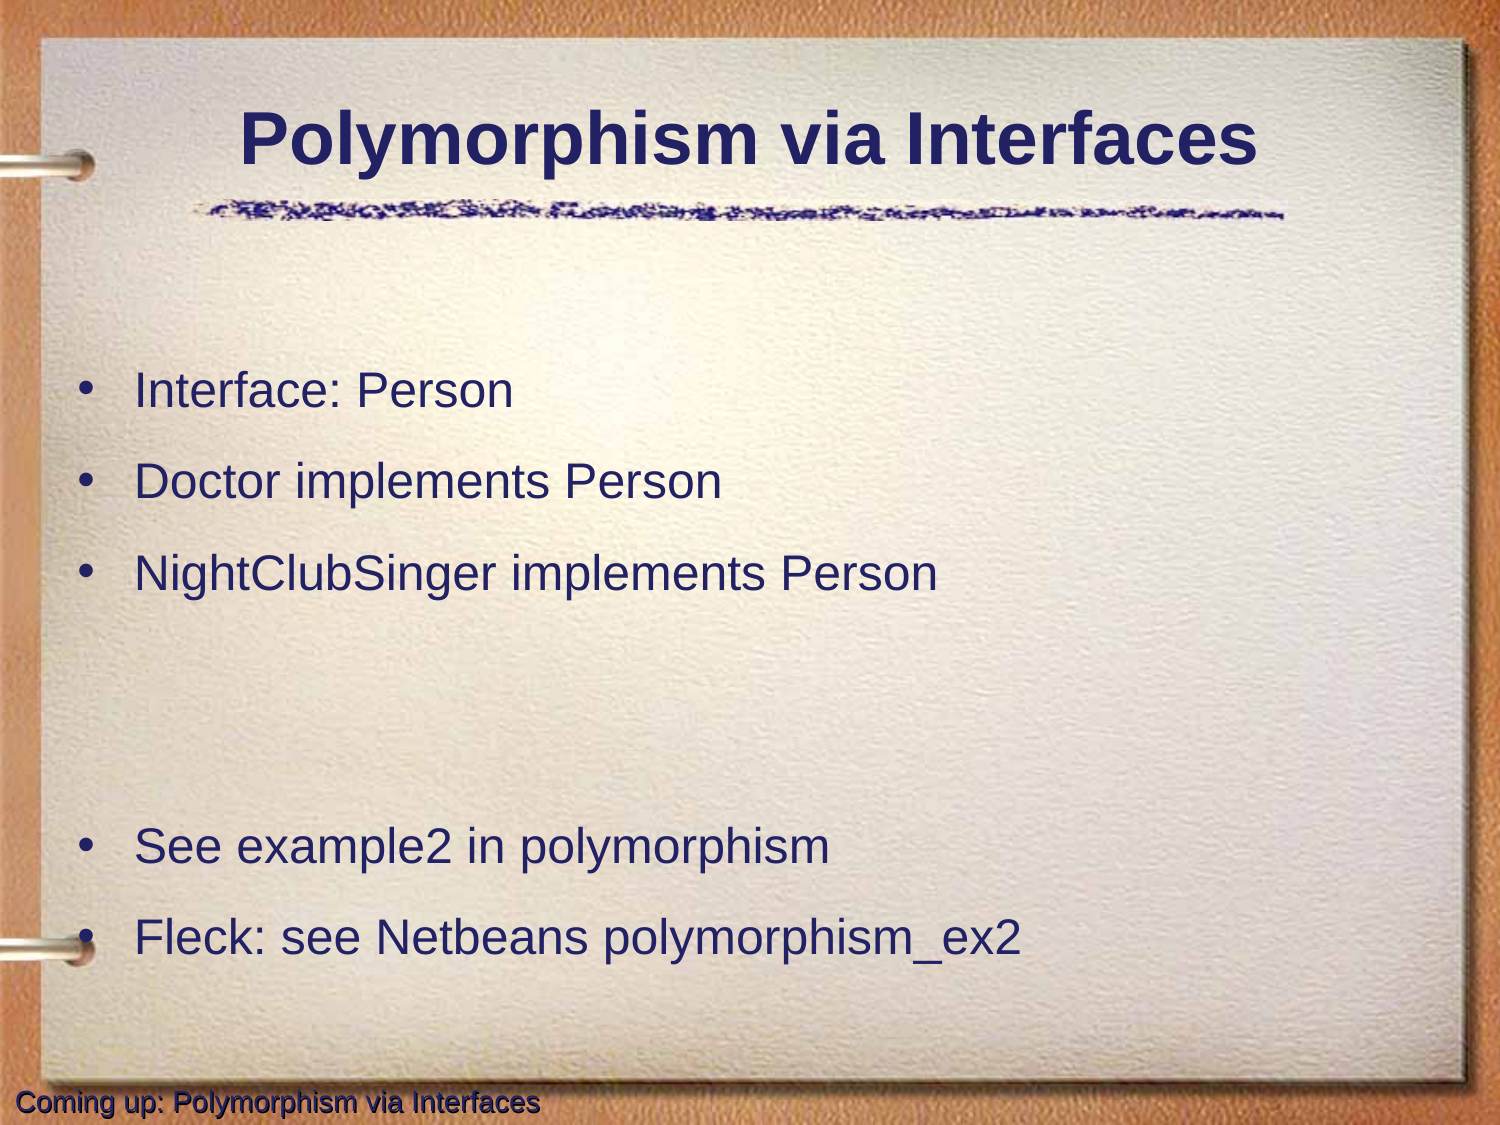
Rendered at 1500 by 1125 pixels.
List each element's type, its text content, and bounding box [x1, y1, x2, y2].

picture [0, 0, 1500, 1125]
title Polymorphism via Interfaces [112, 74, 1388, 188]
text_box Coming up: Polymorphism via Interfaces [0, 1074, 738, 1125]
list Interface: Person Doctor implements Person NightClubSinger implements Person See example2 in polymorphism Fleck: see Netbeans polymorphism_ex2 [62, 350, 1363, 1013]
